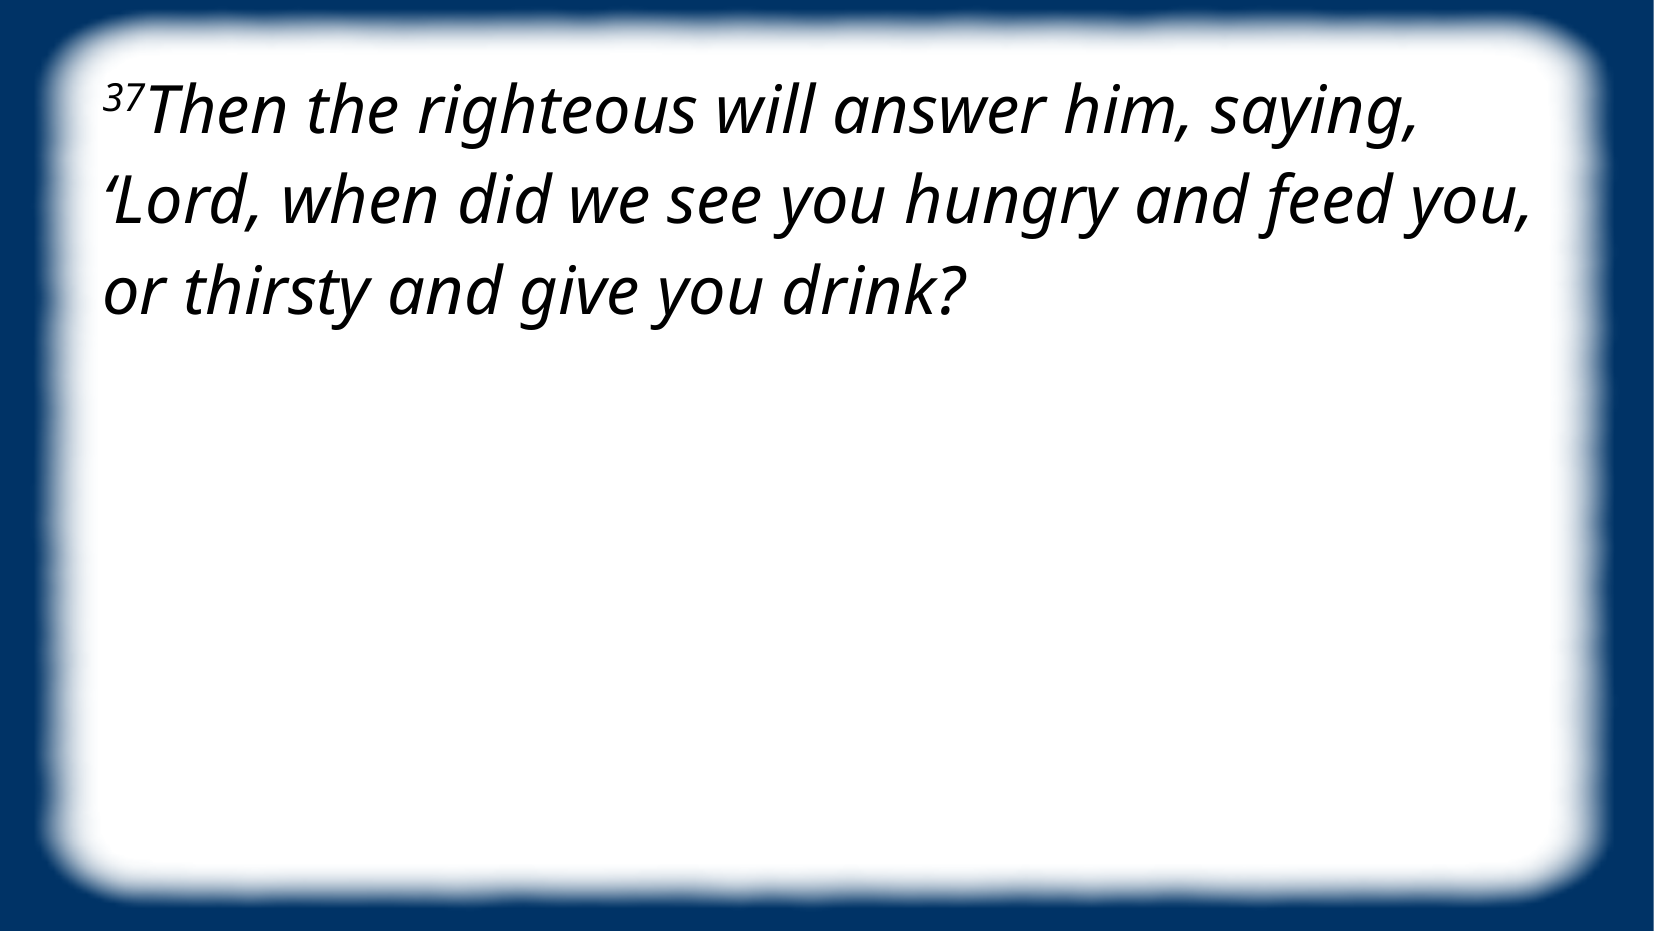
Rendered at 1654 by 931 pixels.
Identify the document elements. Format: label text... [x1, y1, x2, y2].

picture [0, 0, 1654, 931]
text_box 37Then the righteous will answer him, saying, ‘Lord, when did we see you hungry and feed you, or thirsty and give you drink? [87, 54, 1558, 376]
